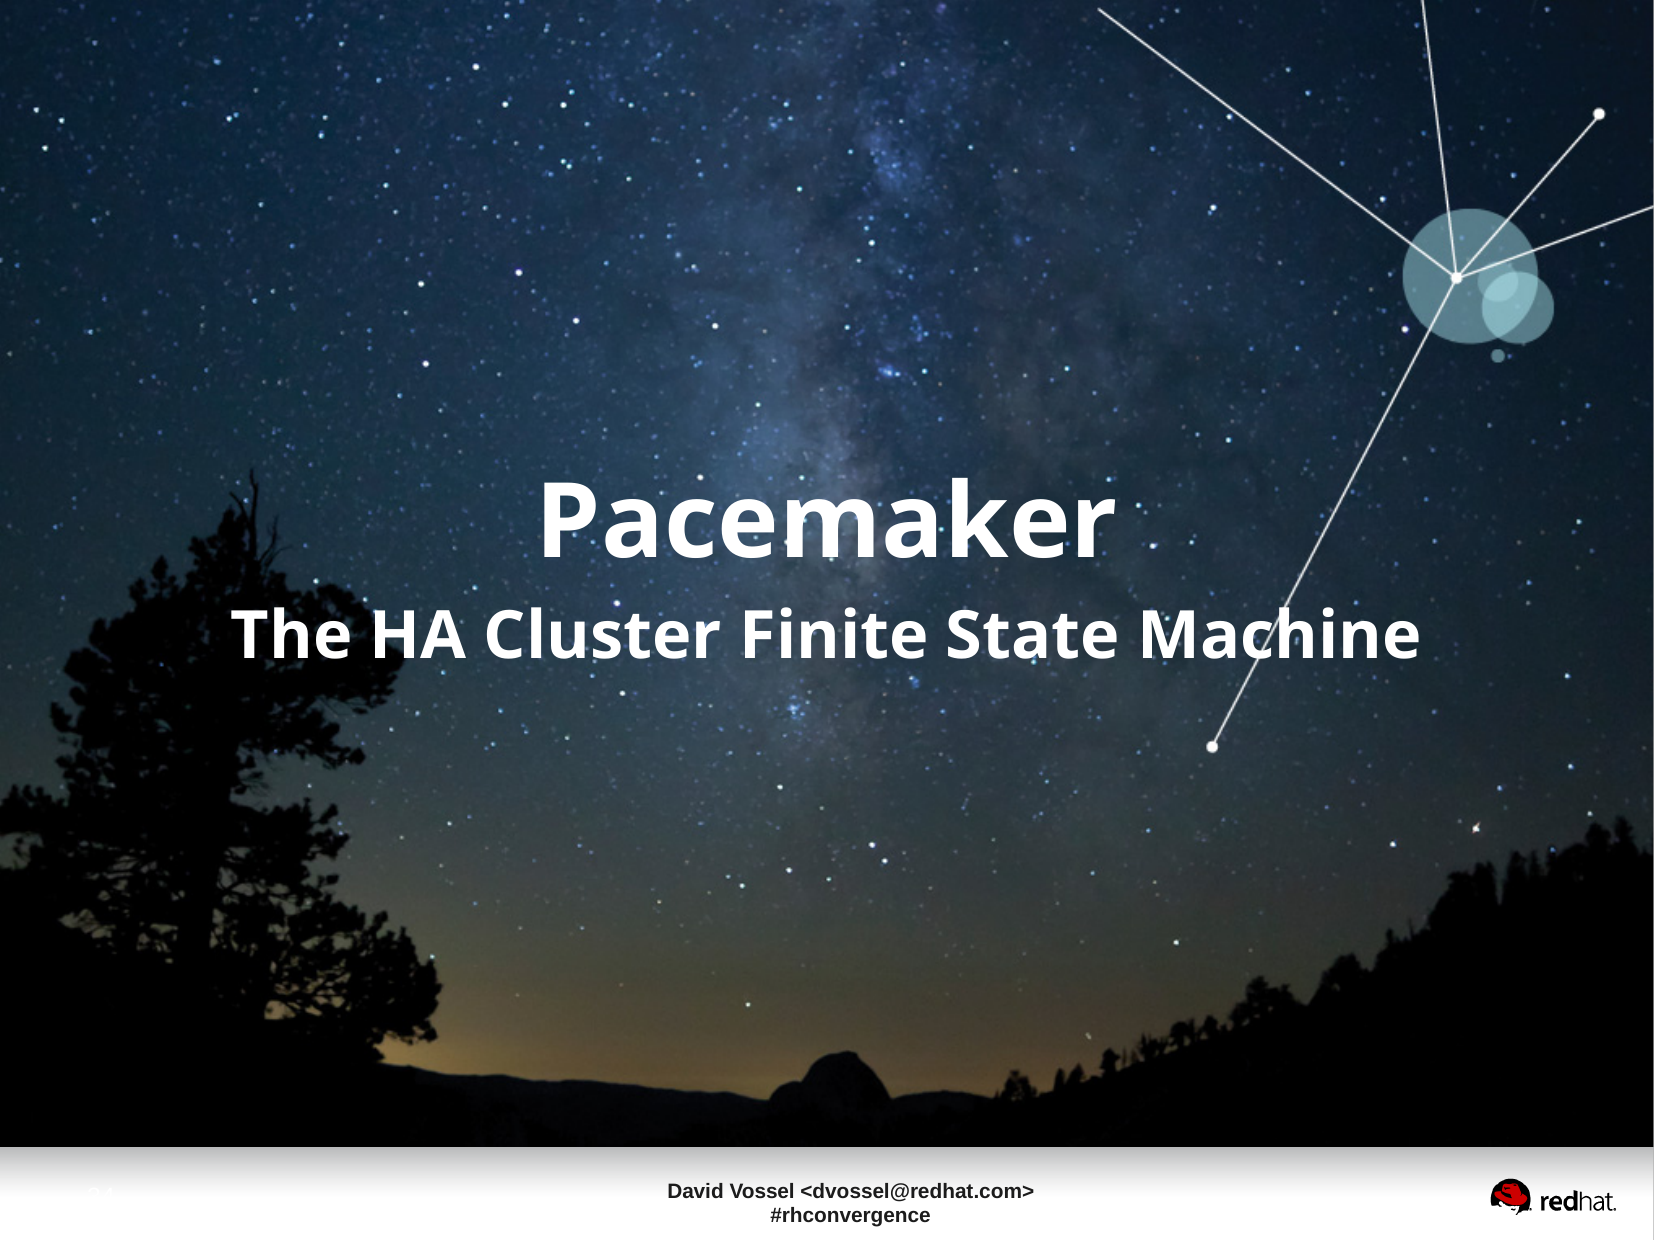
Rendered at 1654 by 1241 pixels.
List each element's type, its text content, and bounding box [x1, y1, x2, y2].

picture [0, 0, 1654, 1241]
title Pacemaker The HA Cluster Finite State Machine [82, 262, 1571, 862]
